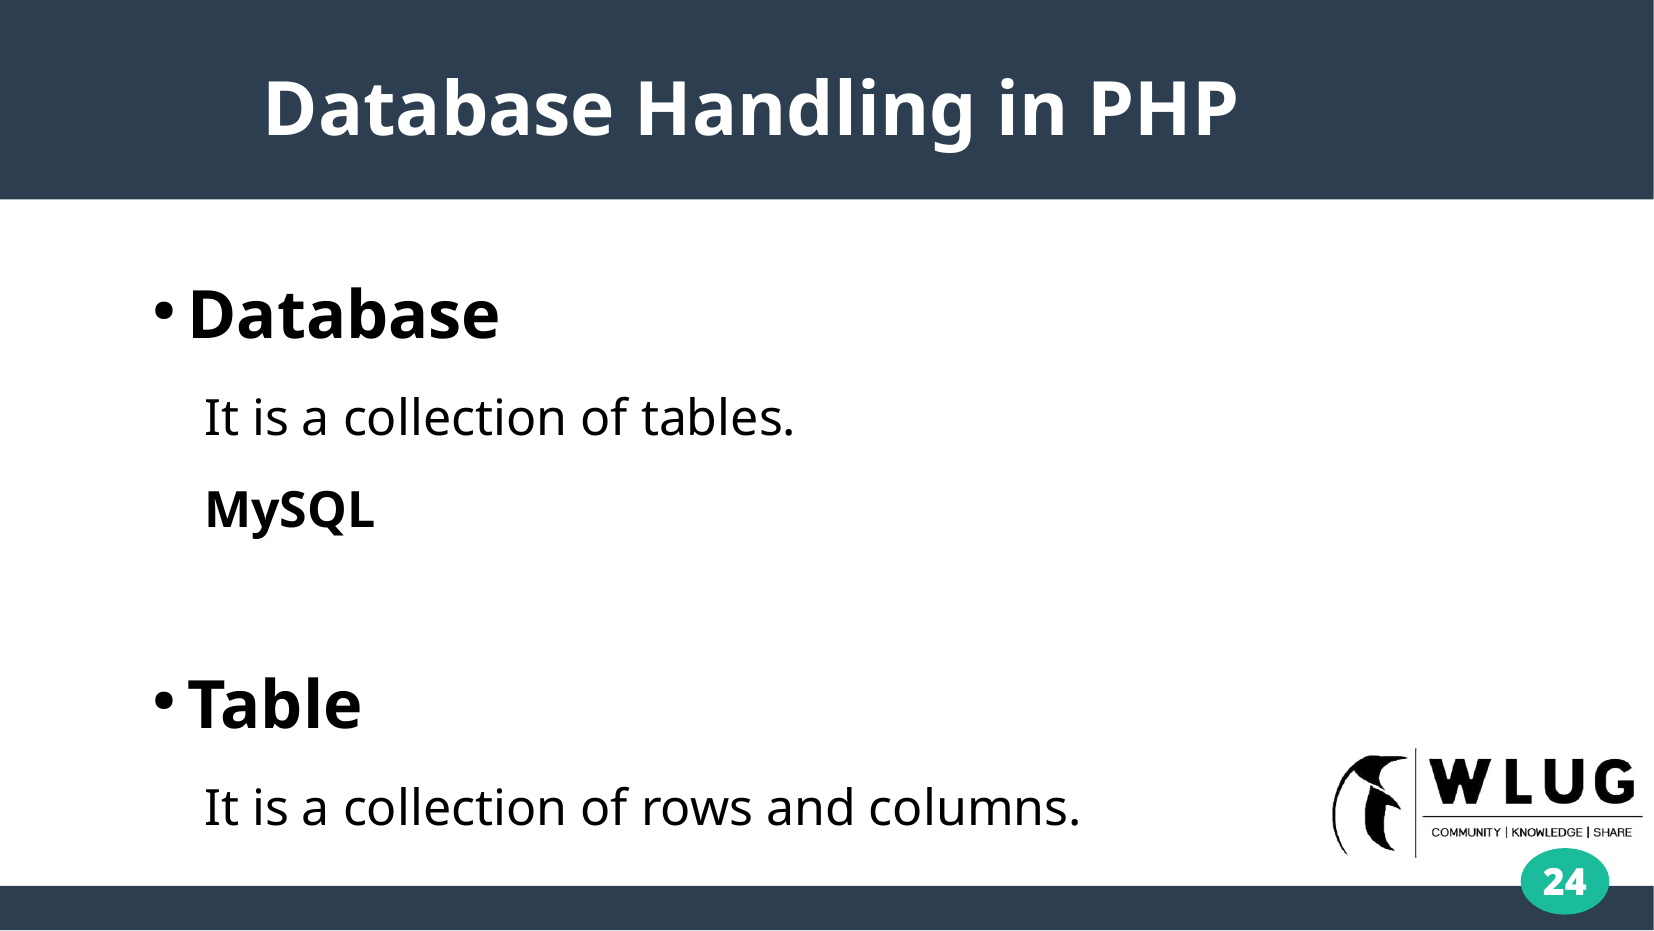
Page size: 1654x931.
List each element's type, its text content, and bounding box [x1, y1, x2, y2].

text_box Database It is a collection of tables. MySQL Table It is a collection of rows and columns. [137, 259, 1205, 780]
picture [1311, 740, 1654, 863]
text_box Database Handling in PHP [248, 48, 1425, 174]
